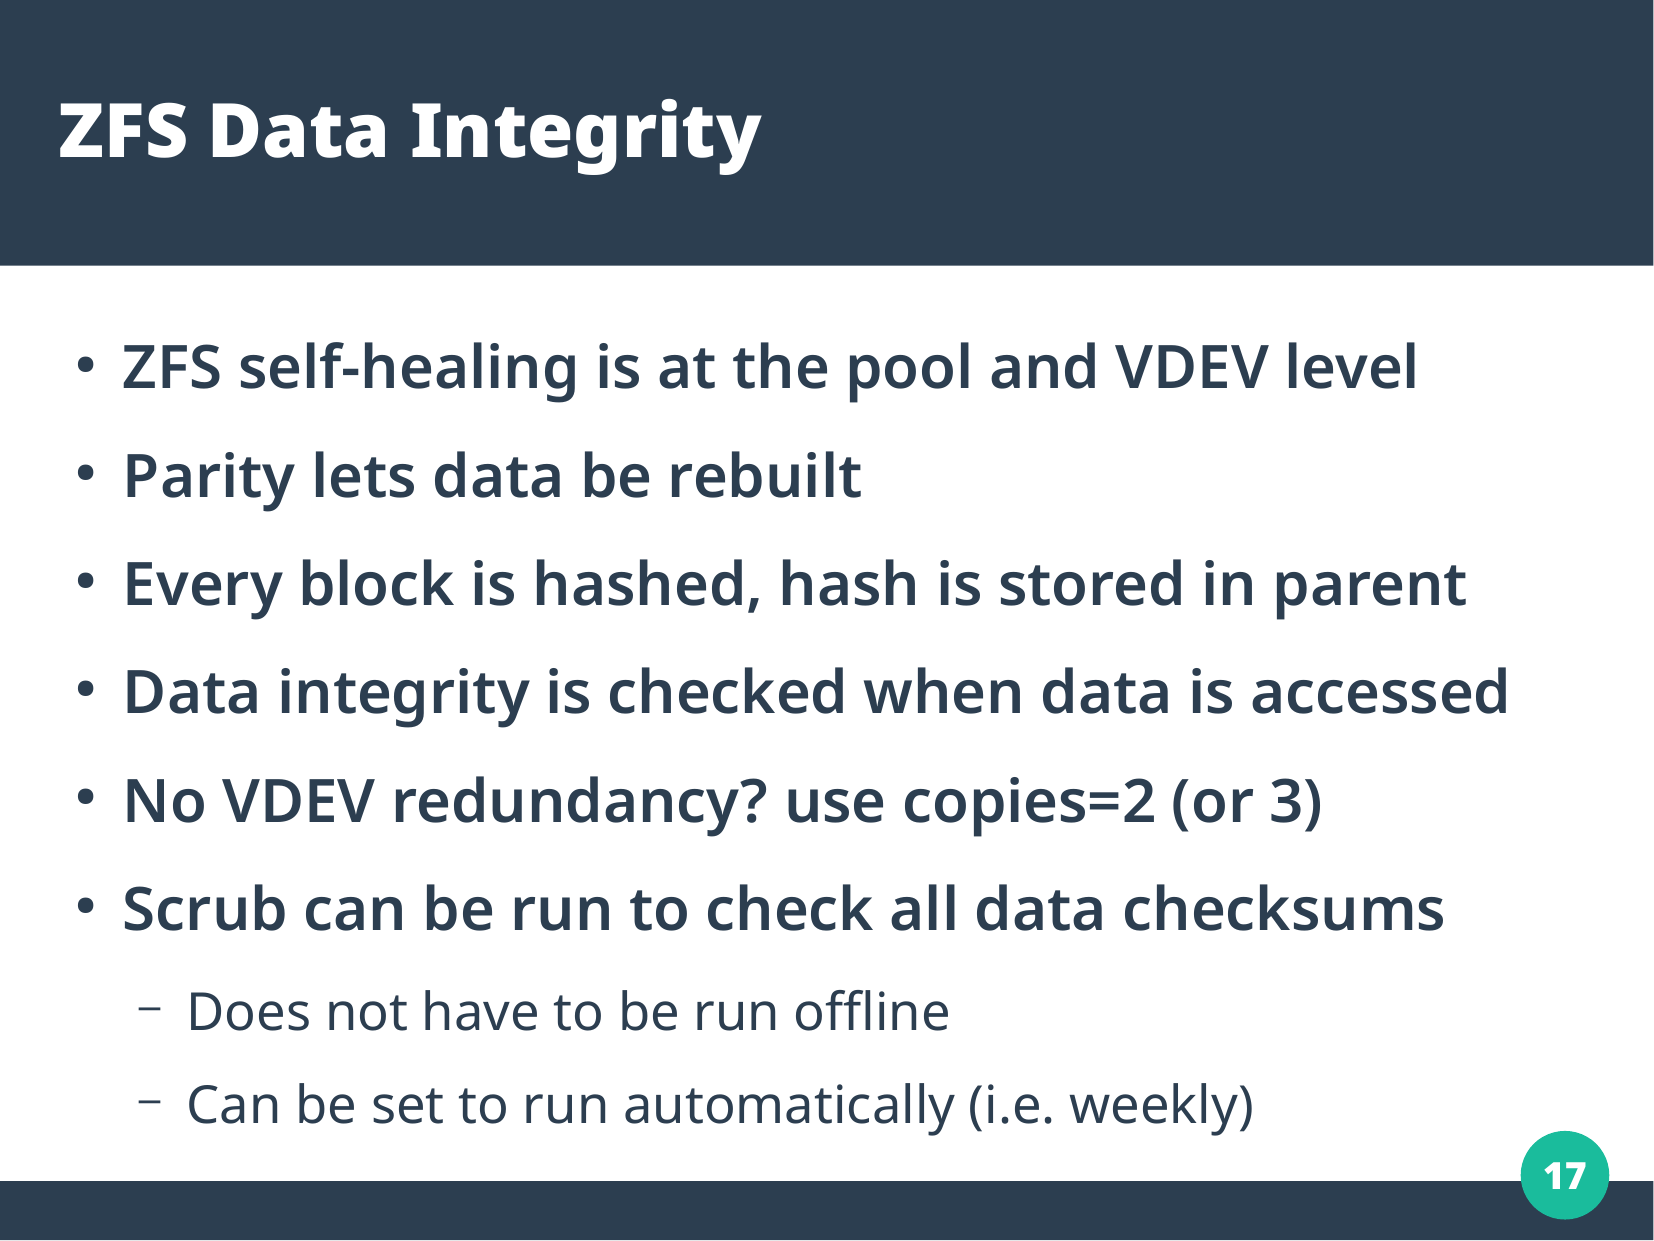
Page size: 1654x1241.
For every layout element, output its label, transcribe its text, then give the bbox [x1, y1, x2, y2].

title ZFS Data Integrity [59, 49, 1595, 207]
list ZFS self-healing is at the pool and VDEV level Parity lets data be rebuilt Every block is hashed, hash is stored in parent Data integrity is checked when data is accessed No VDEV redundancy? use copies=2 (or 3) Scrub can be run to check all data checksums Does not have to be run offline Can be set to run automatically (i.e. weekly) [59, 324, 1595, 1152]
